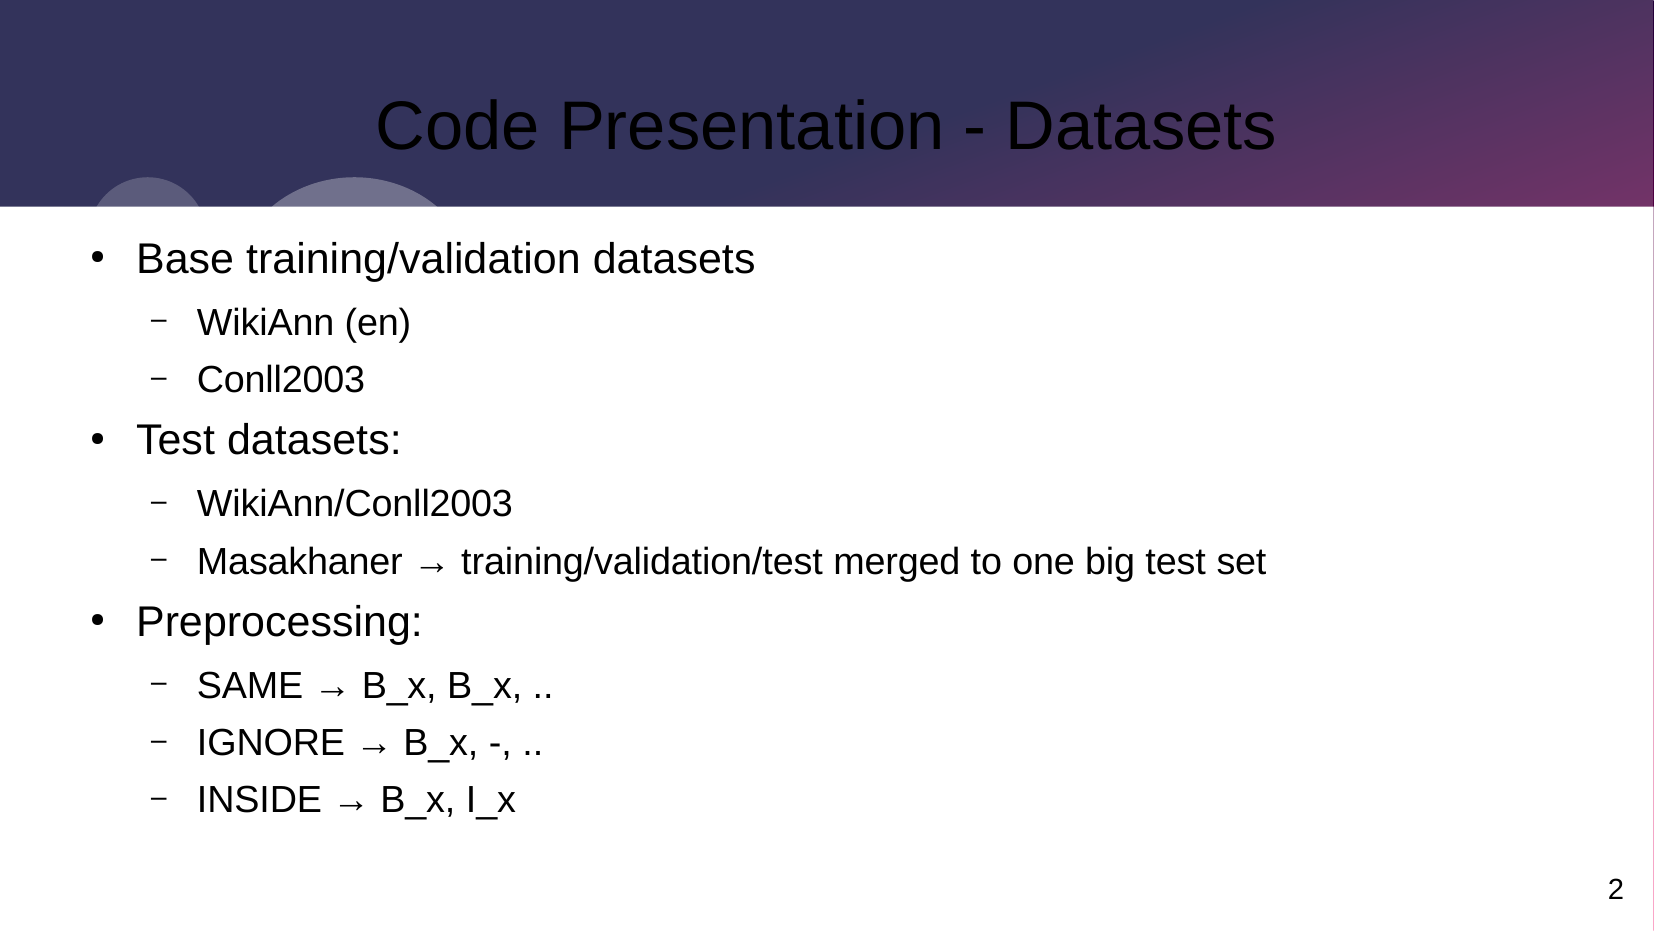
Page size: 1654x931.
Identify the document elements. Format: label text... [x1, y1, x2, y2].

title Code Presentation - Datasets [88, 44, 1565, 207]
list Base training/validation datasets WikiAnn (en) Conll2003 Test datasets: WikiAnn/Conll2003 Masakhaner → training/validation/test merged to one big test set Preprocessing: SAME → B_x, B_x, .. IGNORE → B_x, -, .. INSIDE → B_x, I_x [75, 234, 1552, 826]
